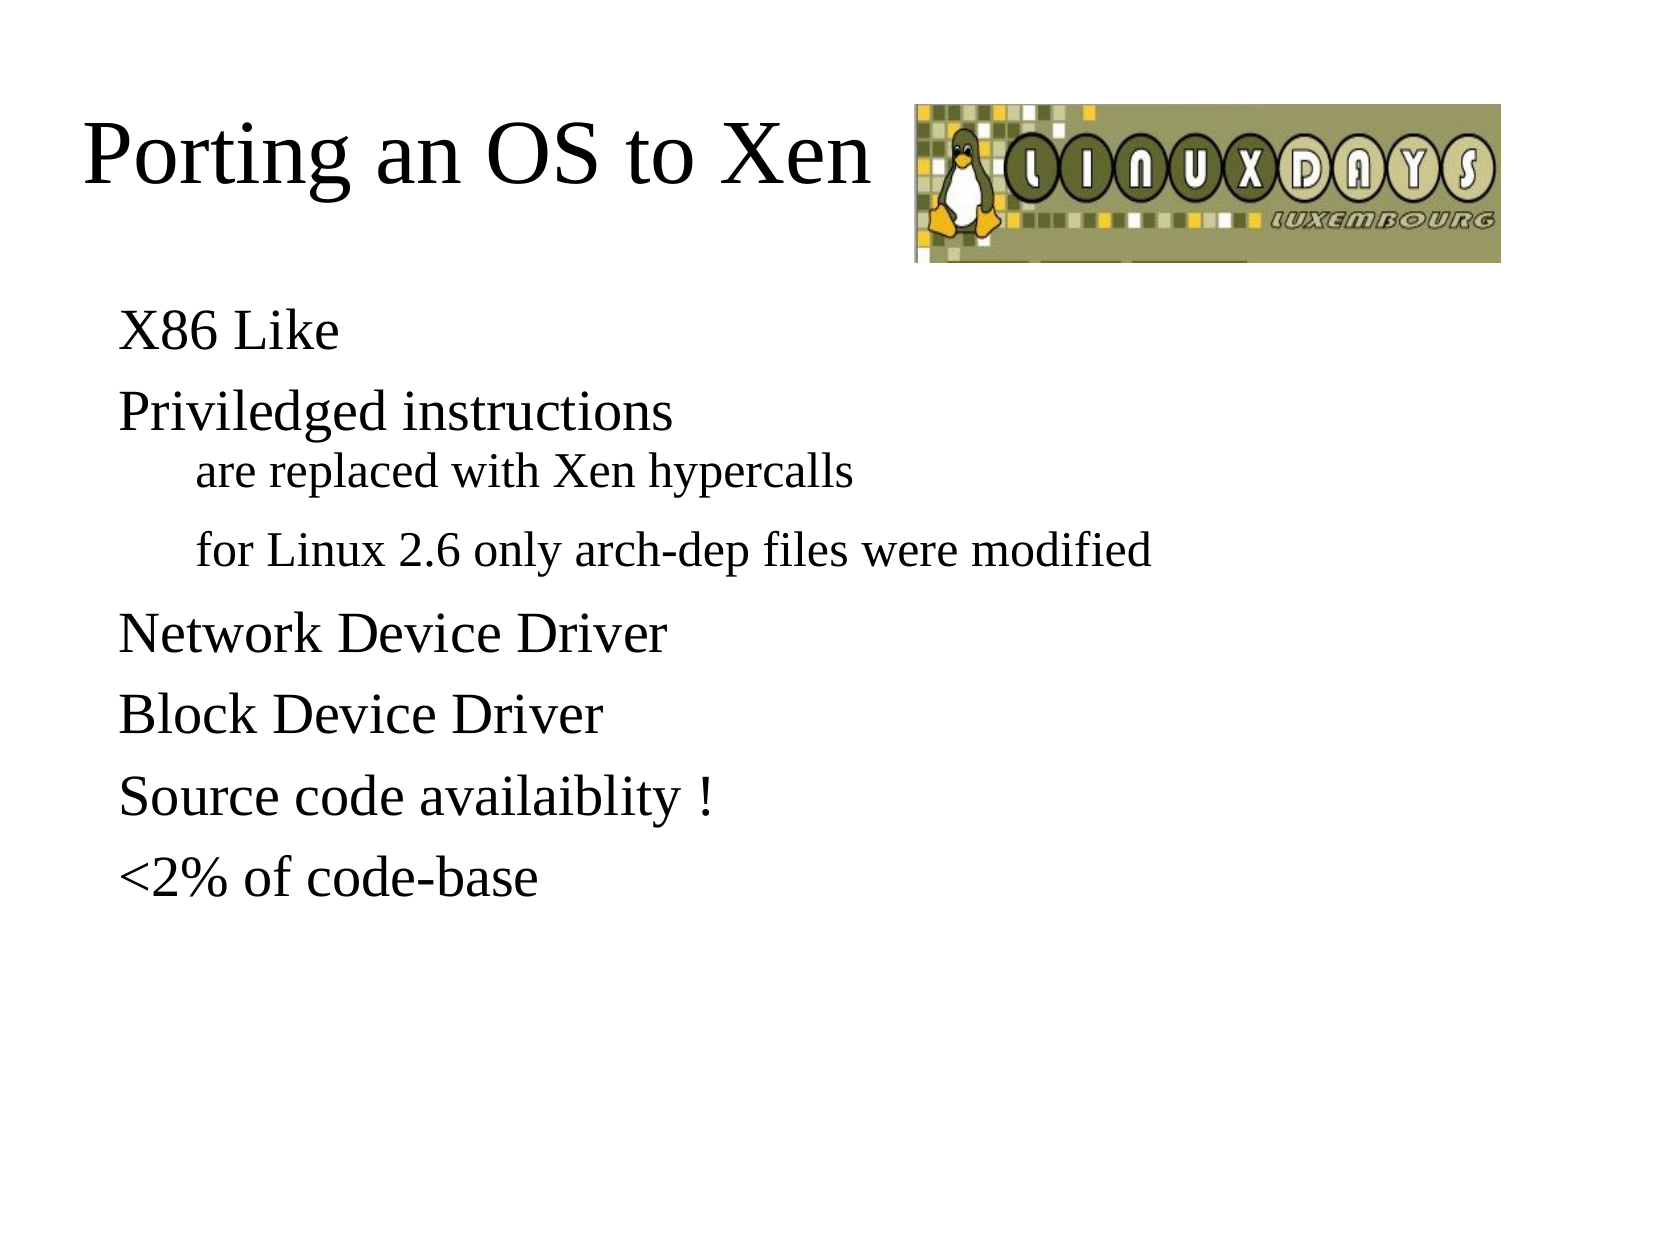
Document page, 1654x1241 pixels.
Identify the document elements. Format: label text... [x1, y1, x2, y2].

picture [914, 249, 1501, 263]
title Porting an OS to Xen [82, 57, 1571, 249]
list X86 Like Priviledged instructions are replaced with Xen hypercalls for Linux 2.6 only arch-dep files were modified Network Device Driver Block Device Driver Source code availaiblity ! <2% of code-base [86, 289, 1626, 1226]
